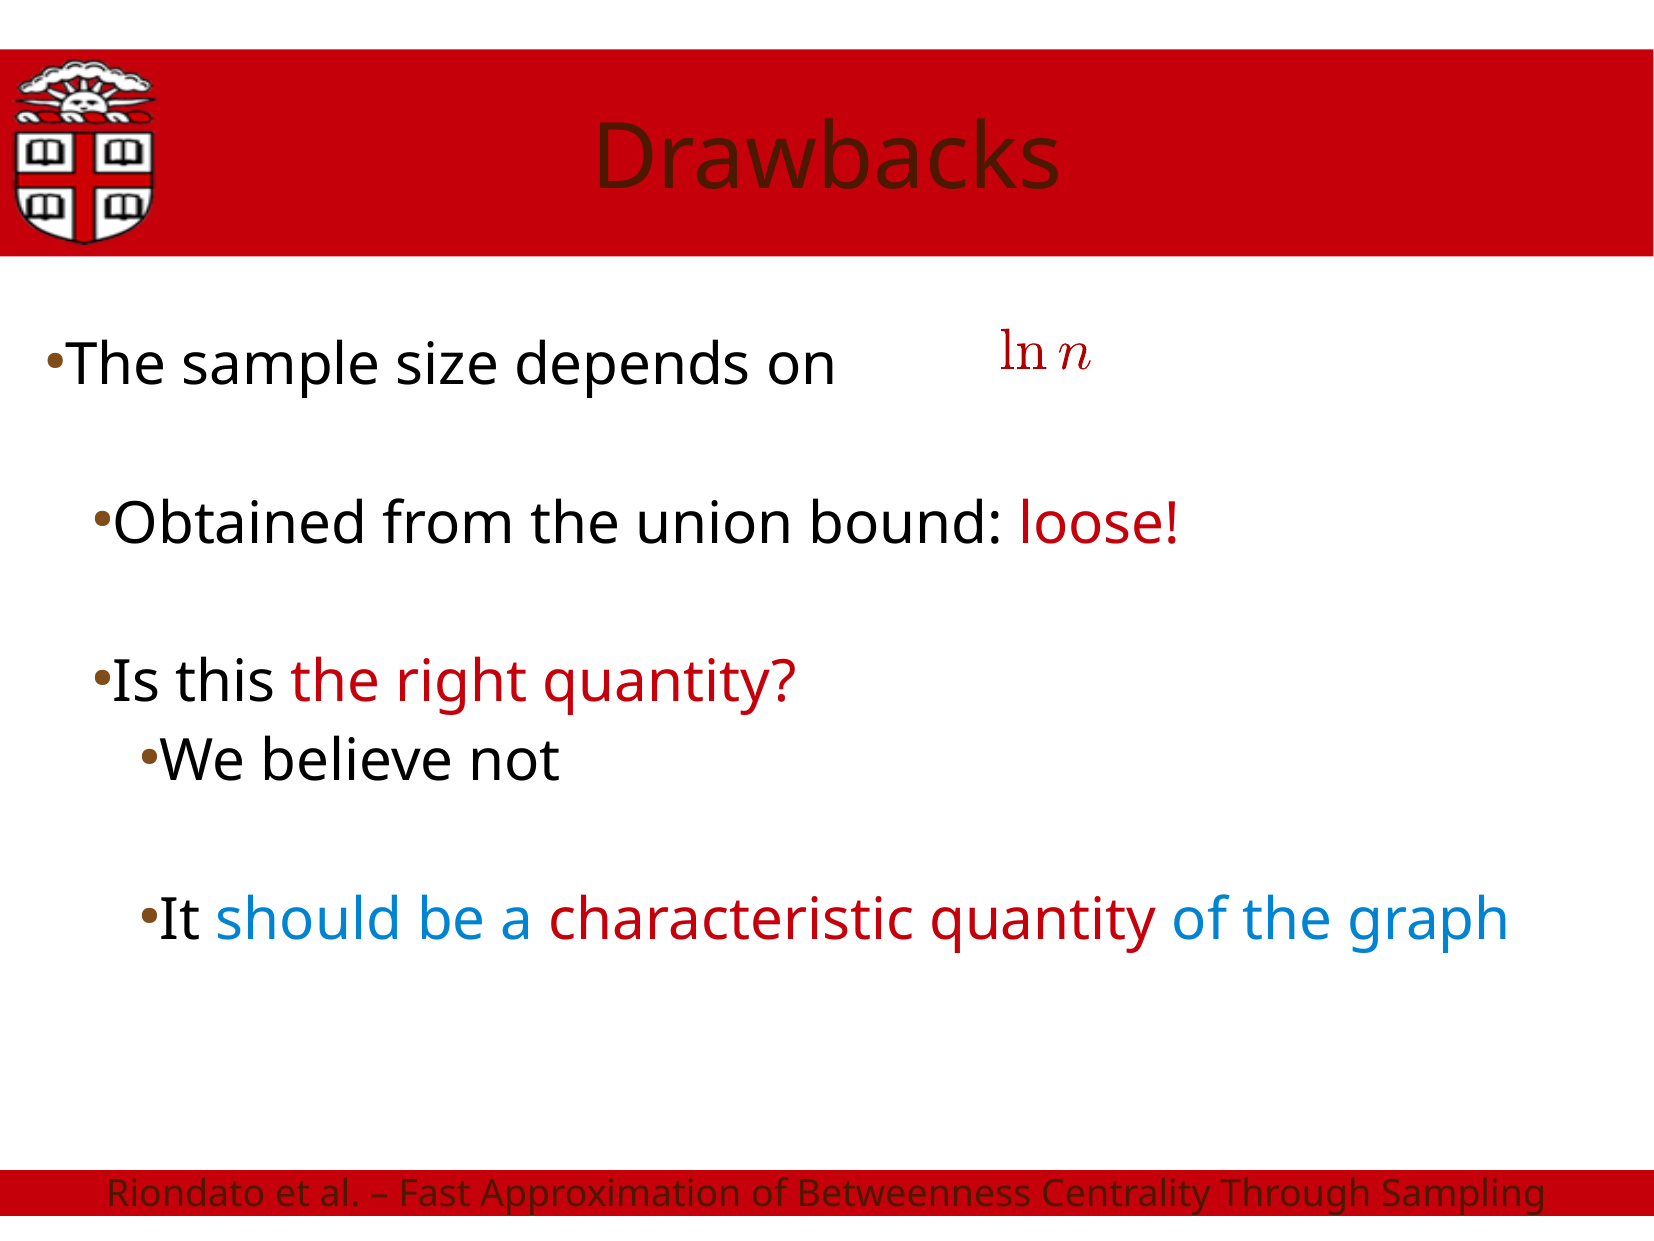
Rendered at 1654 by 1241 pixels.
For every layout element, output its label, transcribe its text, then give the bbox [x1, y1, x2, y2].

text_box The sample size depends on Obtained from the union bound: loose! Is this the right quantity? We believe not It should be a characteristic quantity of the graph [30, 315, 1621, 971]
title Drawbacks [0, 49, 1654, 257]
text_box [999, 328, 1093, 370]
text_box Riondato et al. – Fast Approximation of Betweenness Centrality Through Sampling [0, 1170, 1654, 1216]
picture [11, 59, 158, 245]
